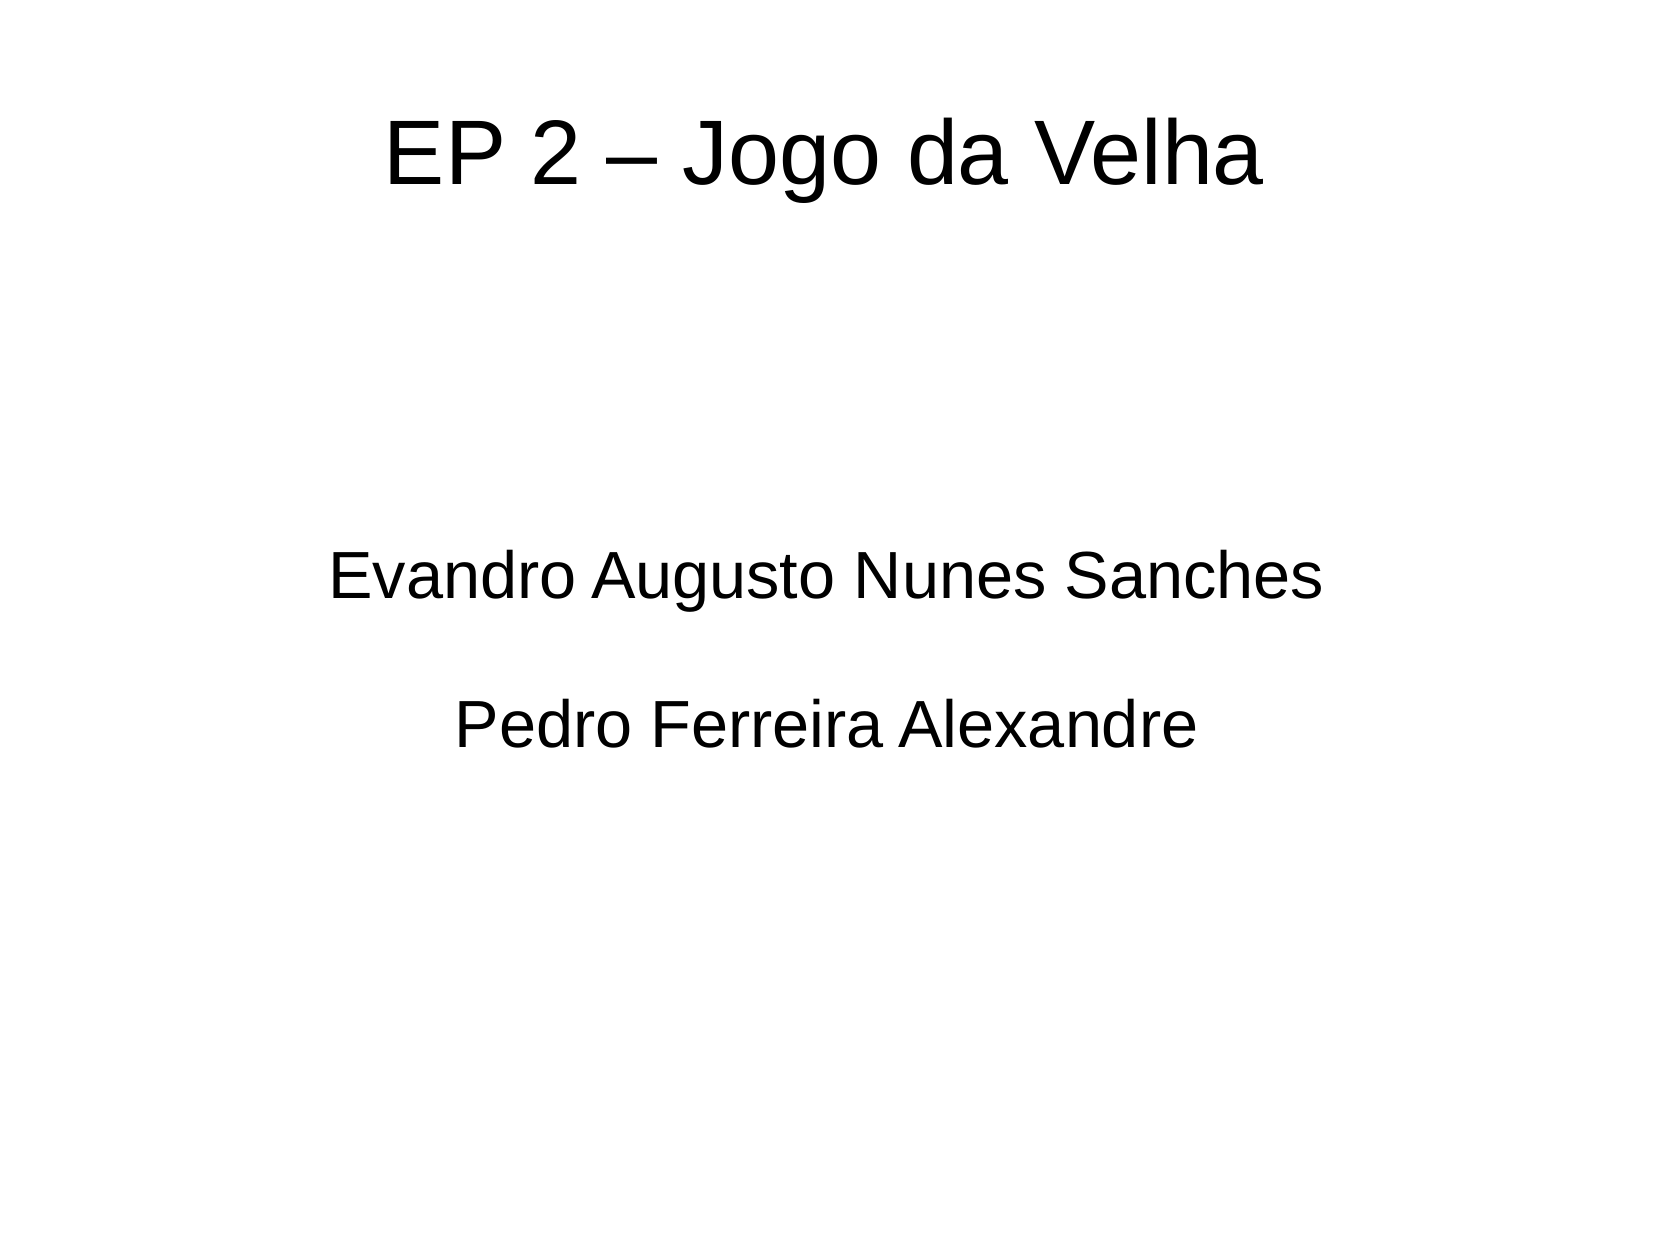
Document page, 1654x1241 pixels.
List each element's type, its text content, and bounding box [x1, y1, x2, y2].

subtitle Evandro Augusto Nunes Sanches Pedro Ferreira Alexandre [82, 290, 1571, 1010]
title EP 2 – Jogo da Velha [82, 49, 1571, 257]
